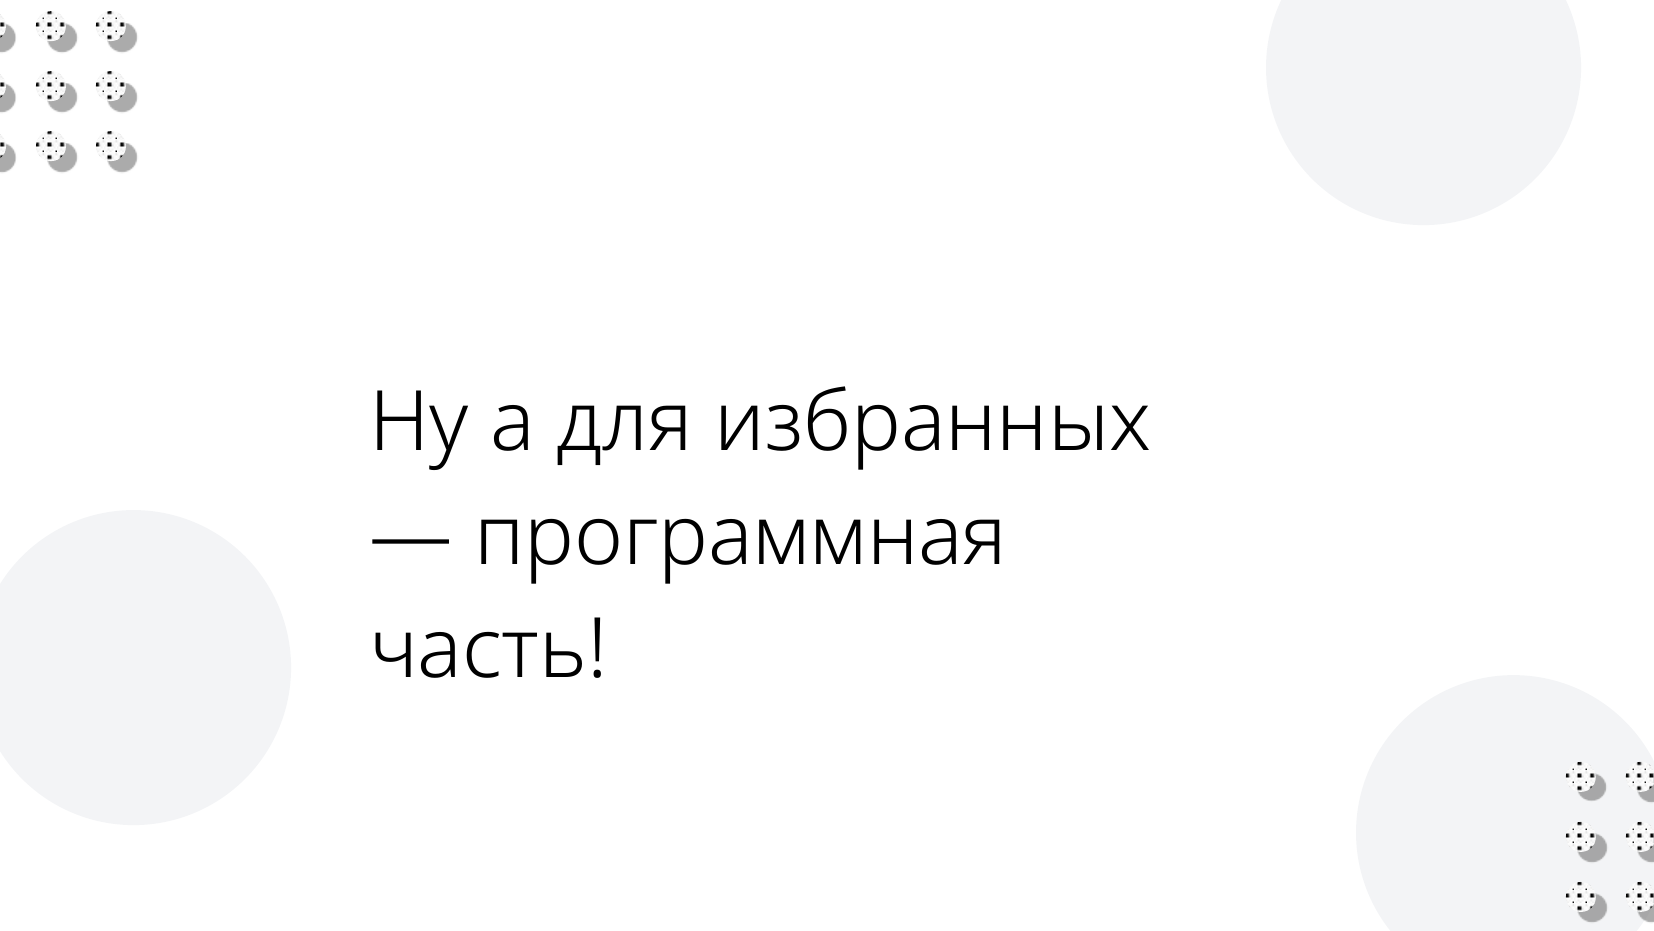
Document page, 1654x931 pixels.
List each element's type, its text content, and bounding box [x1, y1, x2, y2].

picture [1625, 761, 1654, 792]
text_box Ну а для избранных — программная часть! [354, 354, 1270, 680]
picture [1565, 821, 1596, 852]
picture [0, 134, 7, 159]
picture [0, 74, 6, 99]
picture [35, 11, 66, 42]
picture [95, 131, 127, 162]
picture [1565, 881, 1596, 912]
picture [95, 71, 126, 102]
picture [35, 131, 67, 162]
picture [0, 14, 6, 39]
picture [1625, 881, 1654, 912]
picture [1625, 821, 1654, 852]
picture [35, 71, 66, 102]
picture [1565, 761, 1596, 792]
picture [95, 11, 126, 42]
